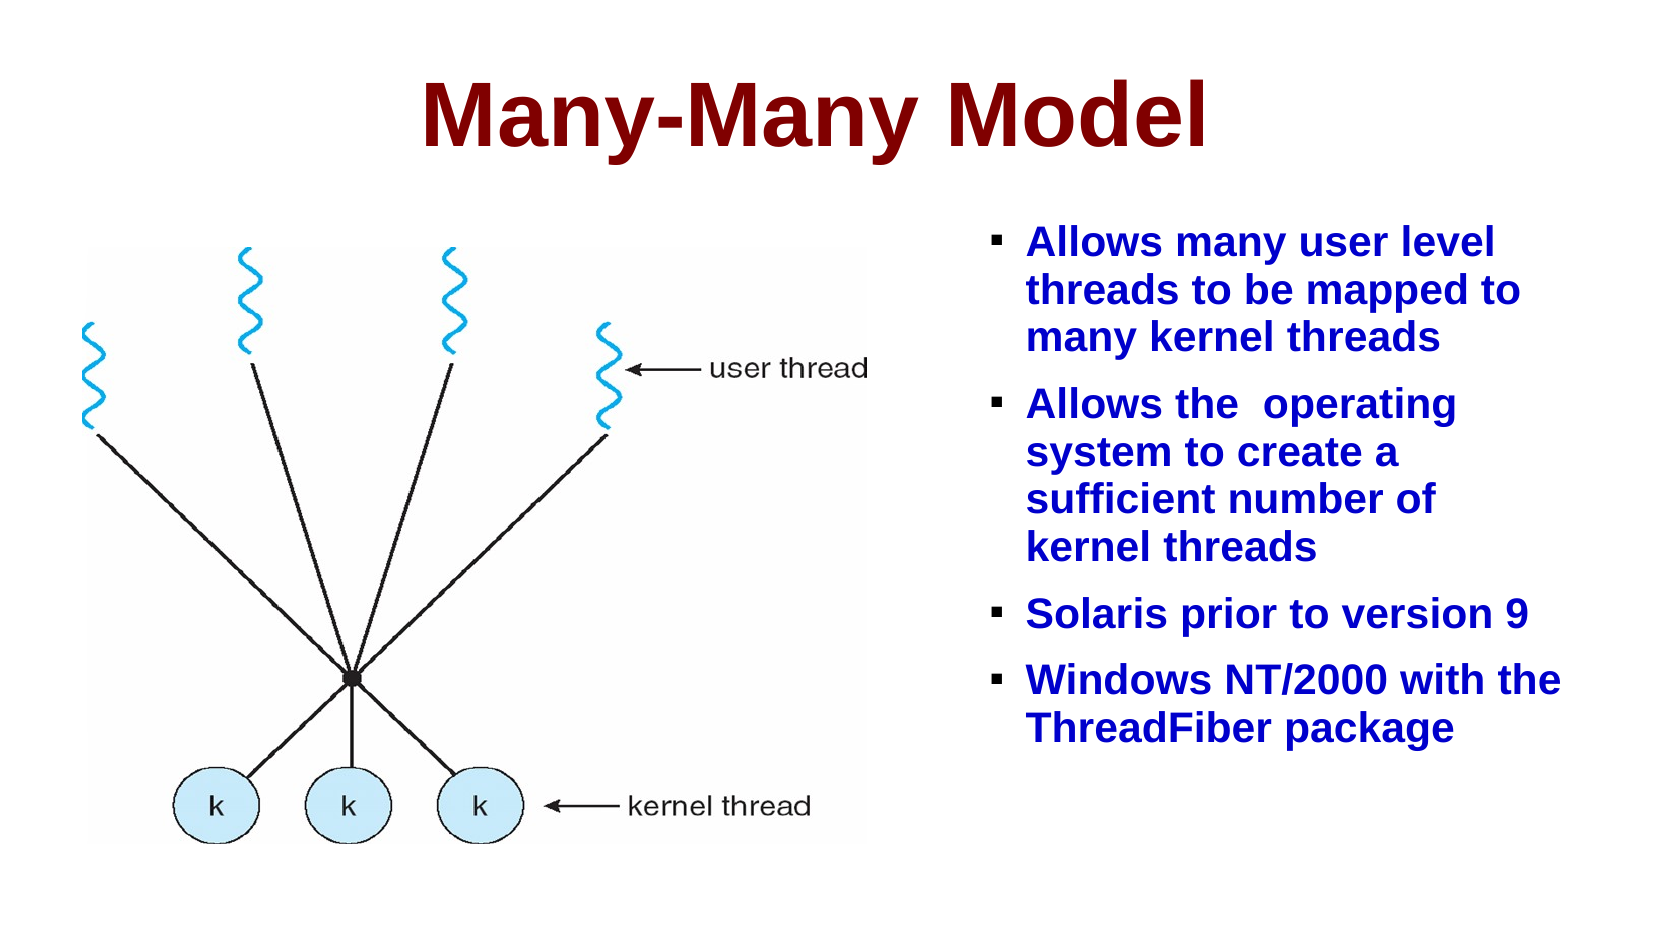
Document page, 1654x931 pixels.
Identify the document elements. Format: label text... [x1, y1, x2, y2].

list Allows many user level threads to be mapped to many kernel threads Allows the operating system to create a sufficient number of kernel threads Solaris prior to version 9 Windows NT/2000 with the ThreadFiber package [980, 217, 1571, 757]
picture [82, 339, 101, 370]
title Many-Many Model [82, 37, 1571, 193]
picture [82, 247, 867, 844]
picture [82, 381, 101, 412]
